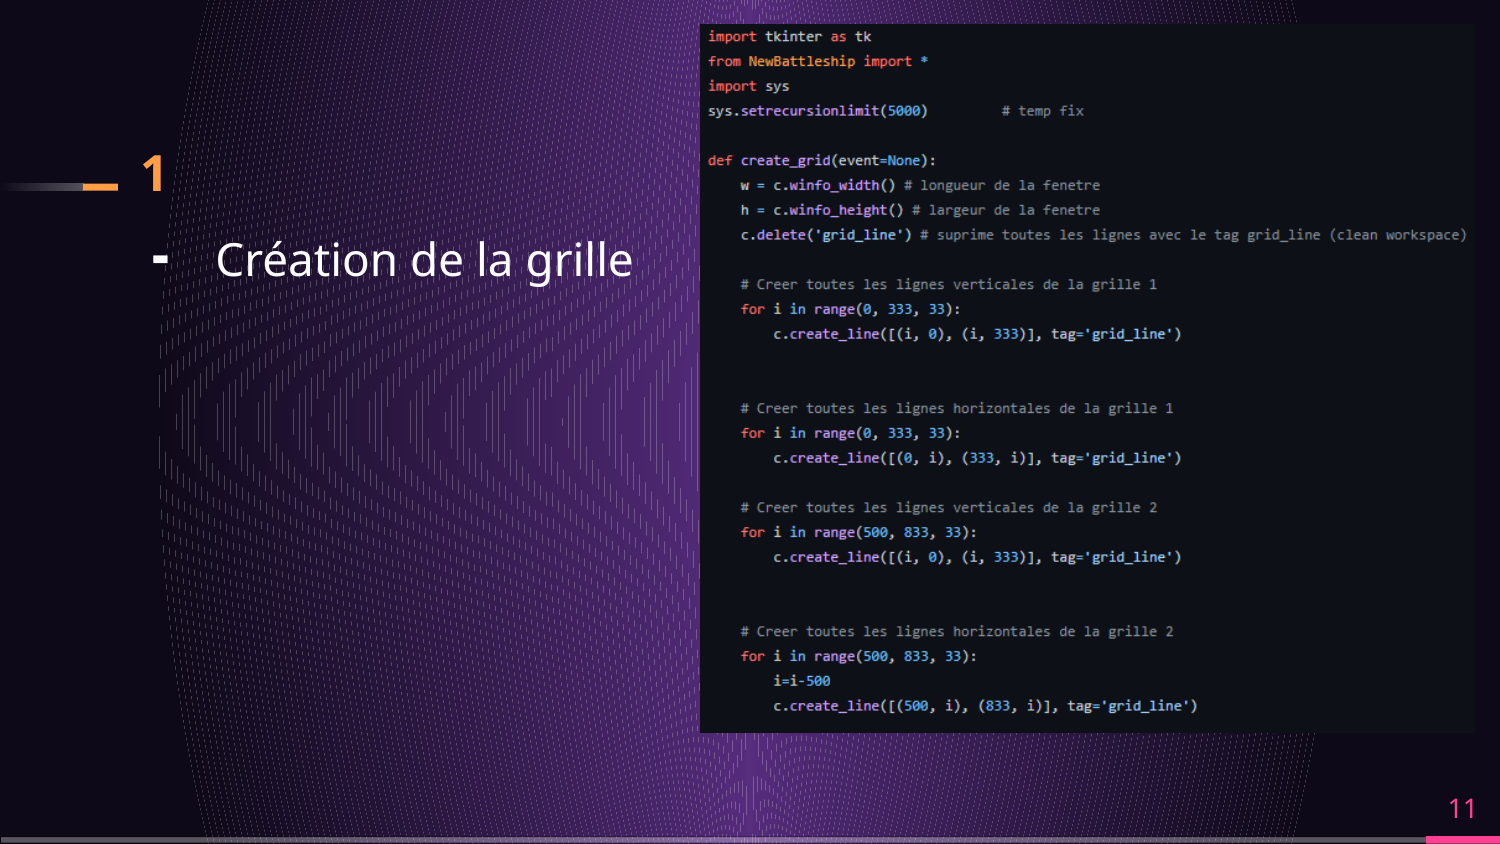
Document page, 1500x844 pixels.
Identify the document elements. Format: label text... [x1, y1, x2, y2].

picture [700, 24, 1475, 733]
list Création de la grille [140, 222, 700, 720]
slide_number 11 [1426, 779, 1500, 837]
title 1 [140, 137, 700, 203]
